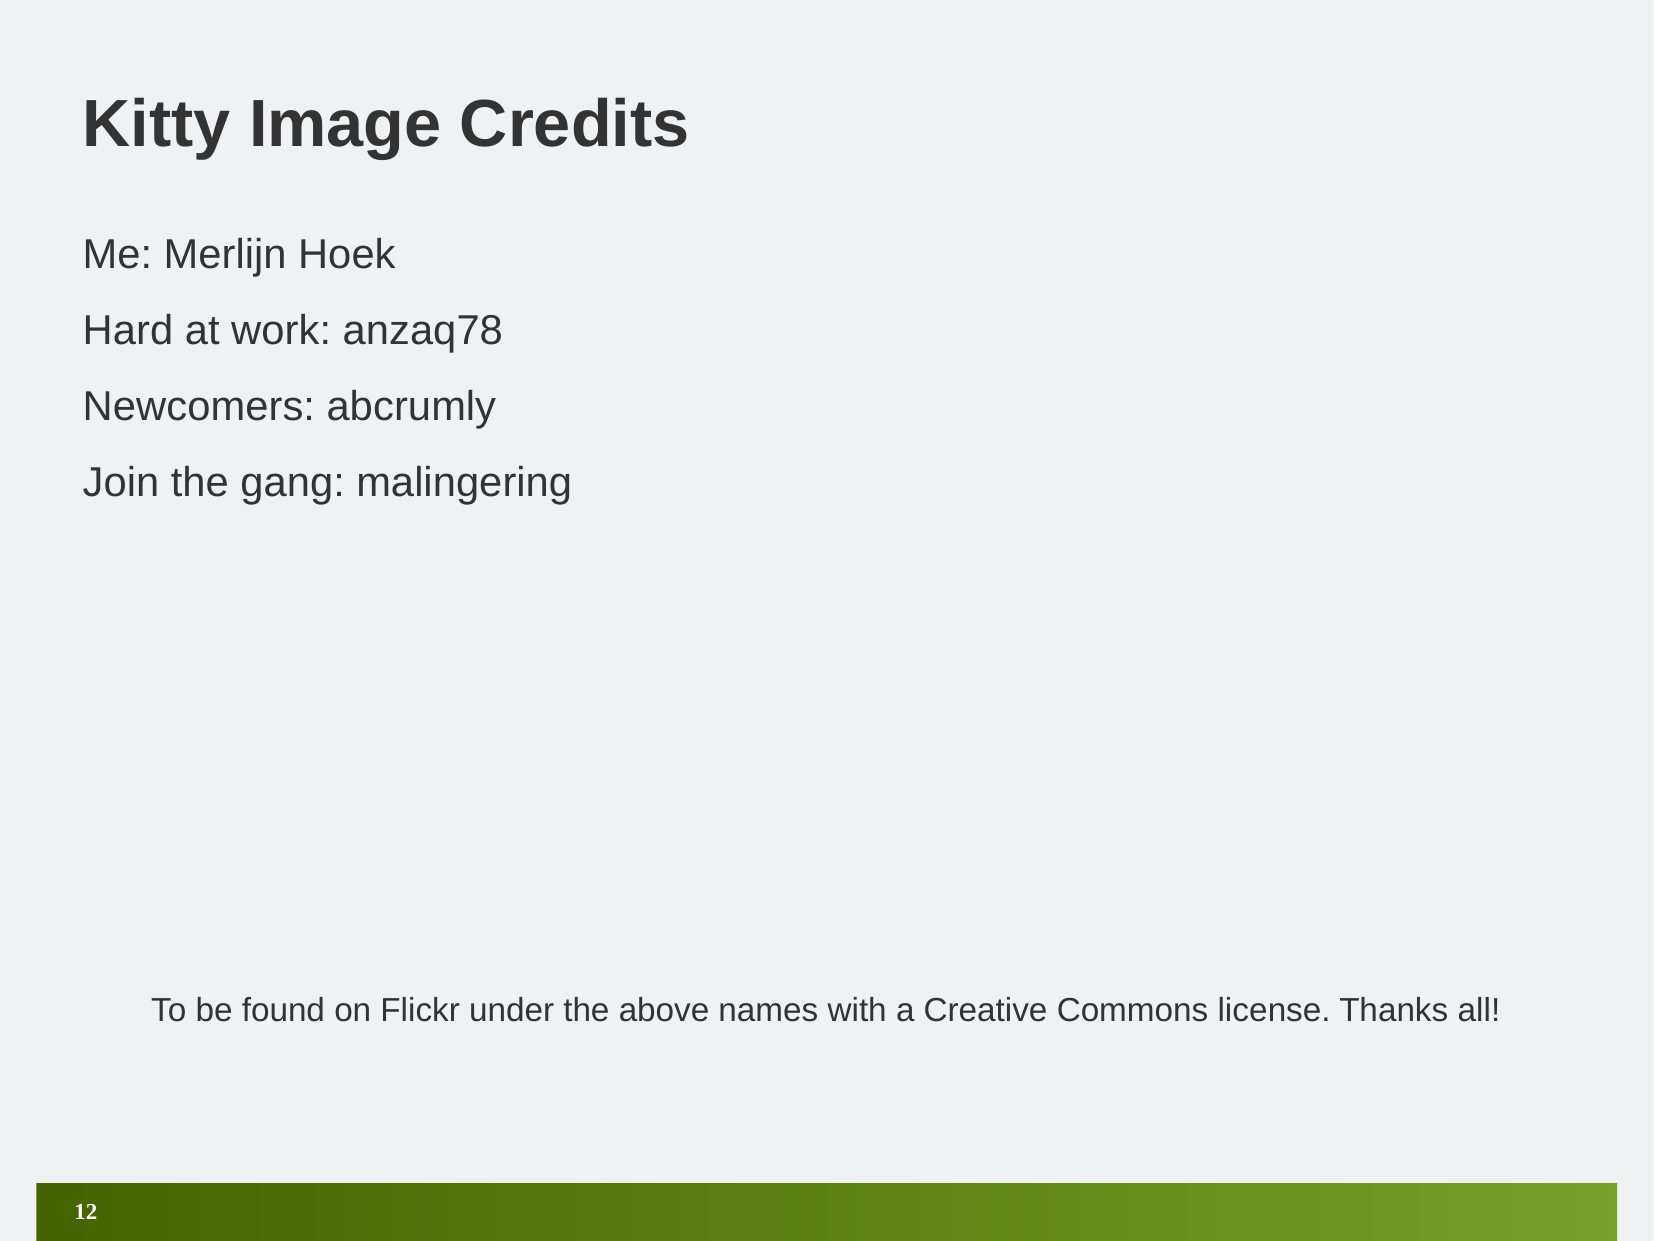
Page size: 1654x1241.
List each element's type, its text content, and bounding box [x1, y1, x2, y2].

title Kitty Image Credits [82, 49, 1571, 198]
list Me: Merlijn Hoek Hard at work: anzaq78 Newcomers: abcrumly Join the gang: malingering To be found on Flickr under the above names with a Creative Commons license. Thanks all! [82, 231, 1571, 1050]
picture [0, 0, 1654, 1241]
